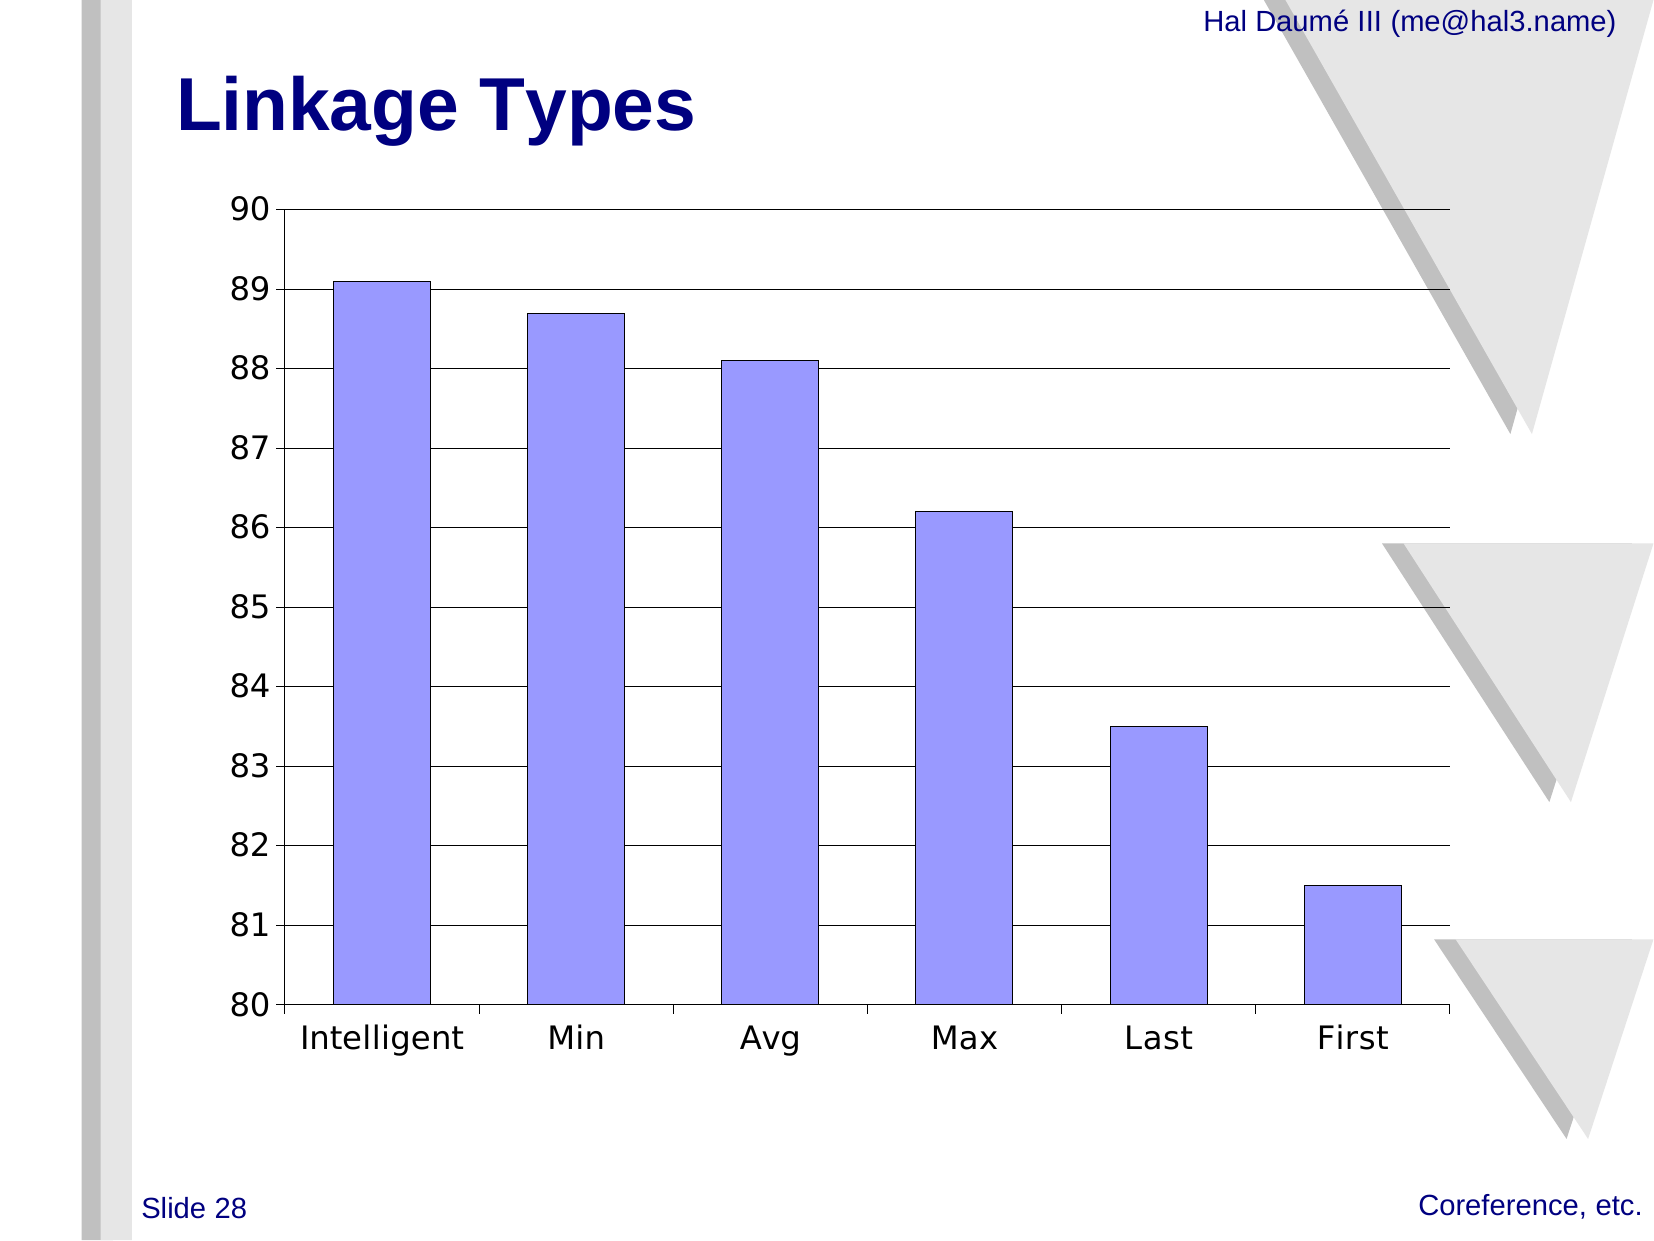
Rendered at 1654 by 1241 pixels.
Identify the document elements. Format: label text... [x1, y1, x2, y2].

title Linkage Types [176, 44, 1509, 166]
chart [204, 156, 1476, 1076]
